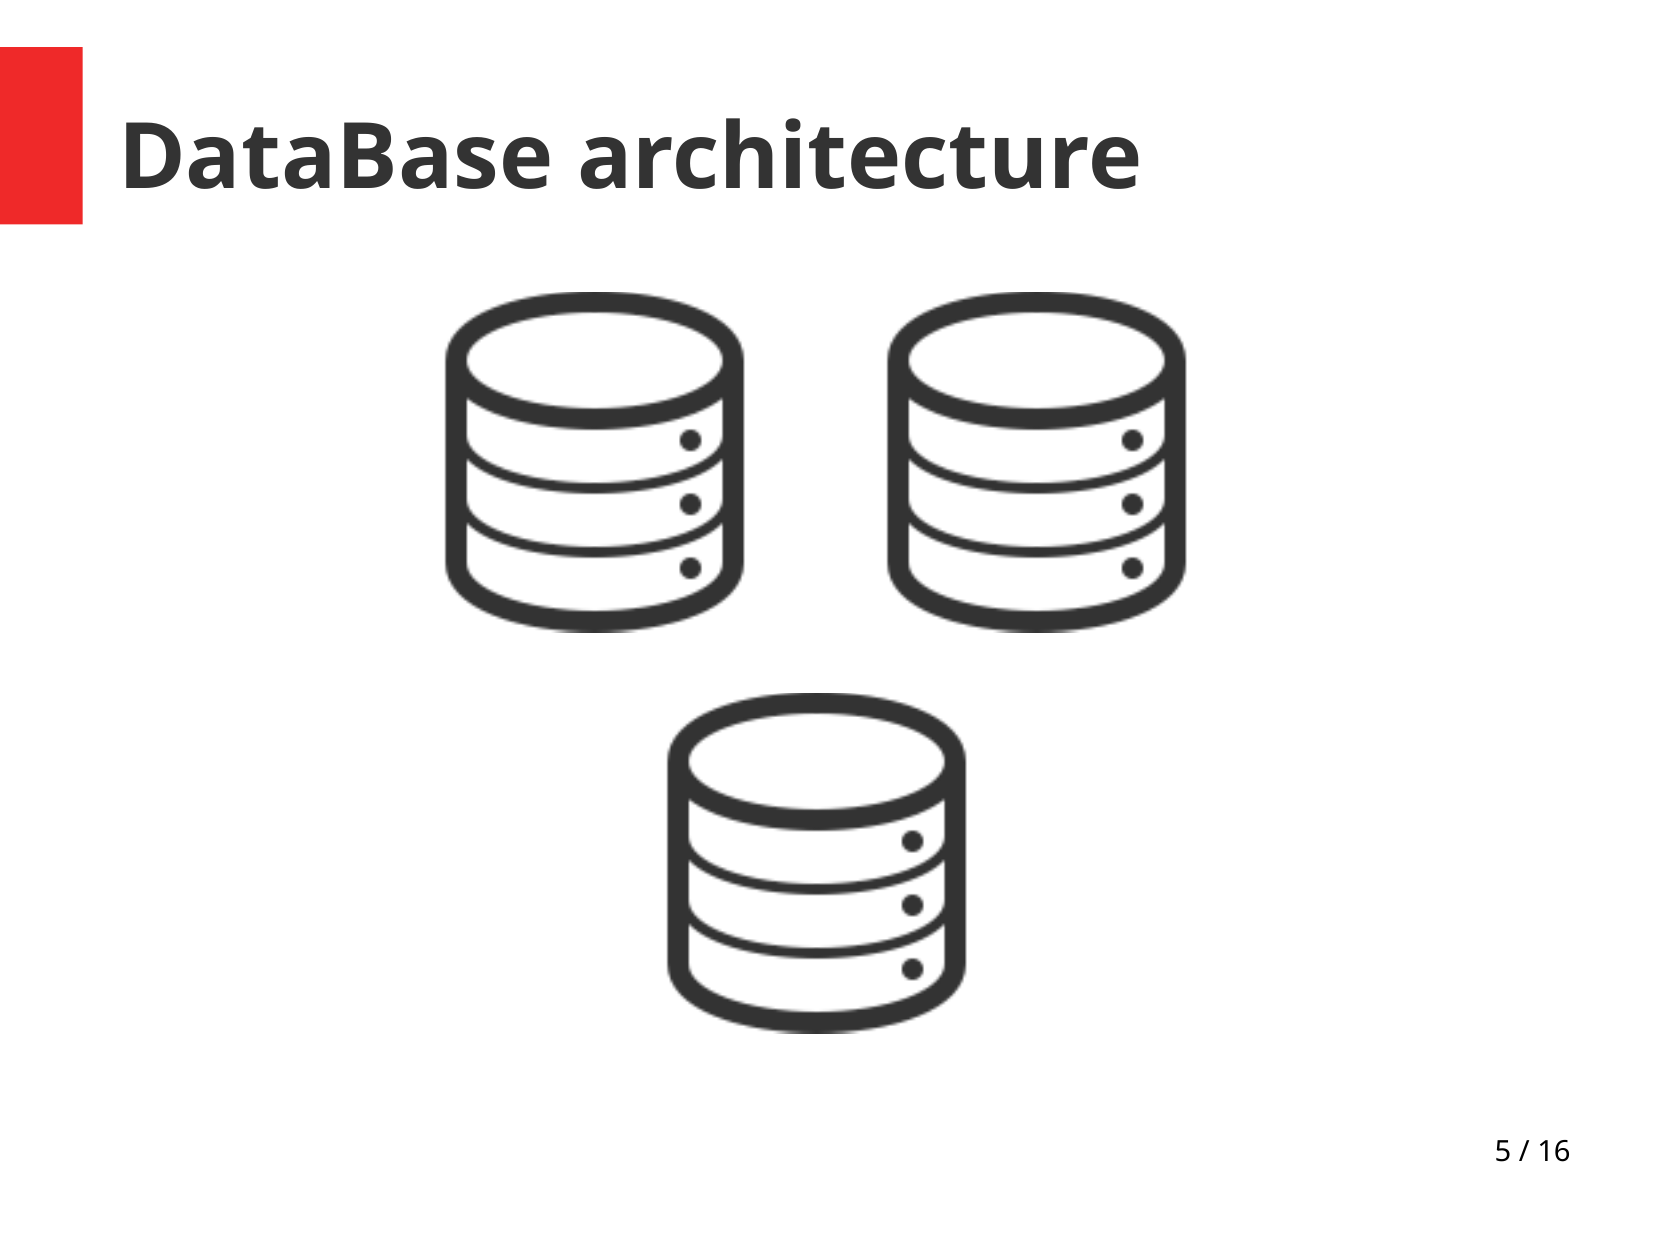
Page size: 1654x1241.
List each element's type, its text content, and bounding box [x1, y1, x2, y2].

title DataBase architecture [118, 49, 1571, 257]
picture [413, 263, 1217, 1052]
